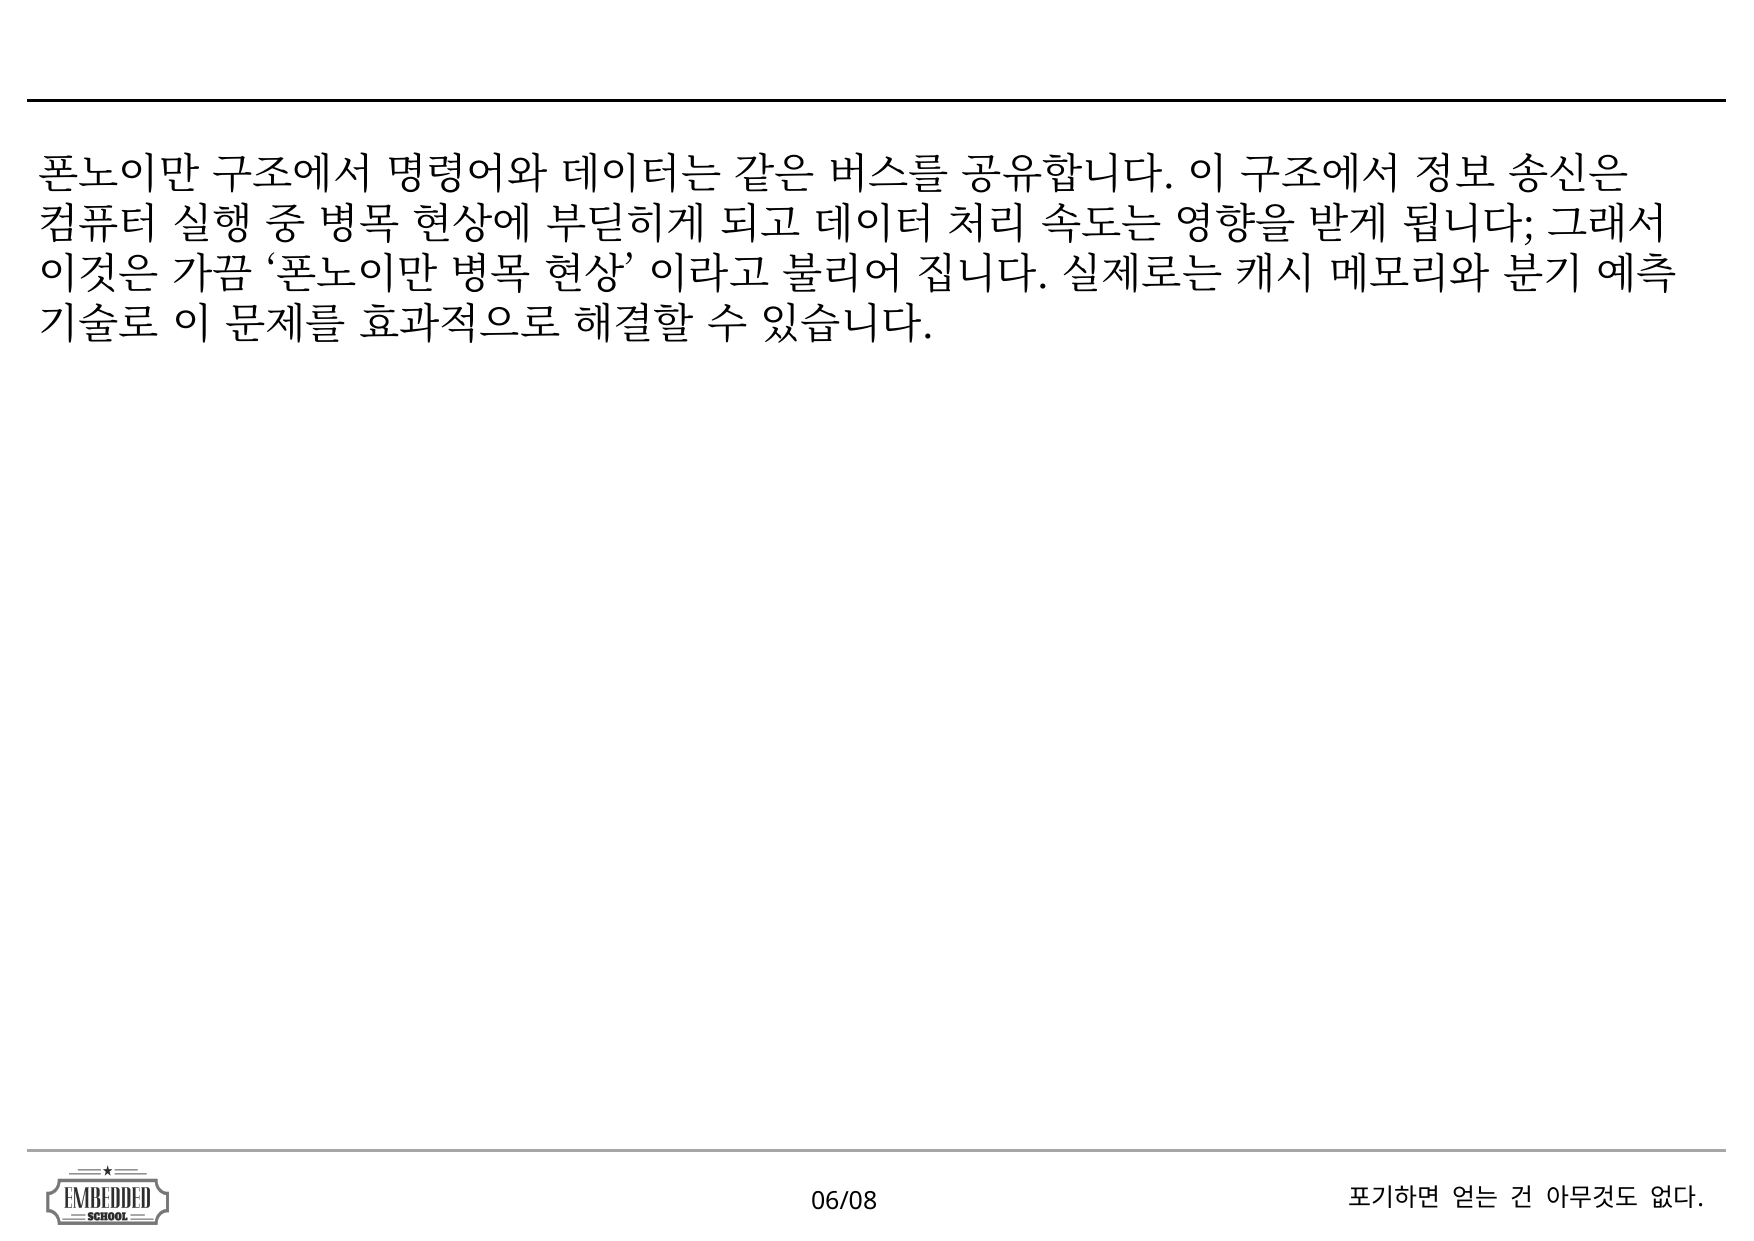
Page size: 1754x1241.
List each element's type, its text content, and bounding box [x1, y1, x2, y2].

picture [27, 1164, 188, 1231]
text_box 06/08 [765, 1177, 923, 1223]
text_box 폰노이만 구조에서 명령어와 데이터는 같은 버스를 공유합니다. 이 구조에서 정보 송신은 컴퓨터 실행 중 병목 현상에 부딛히게 되고 데이터 처리 속도는 영향을 받게 됩니다; 그래서 이것은 가끔 ‘폰노이만 병목 현상’ 이라고 불리어 집니다. 실제로는 캐시 메모리와 분기 예측 기술로 이 문제를 효과적으로 해결할 수 있습니다. [23, 139, 1725, 1155]
